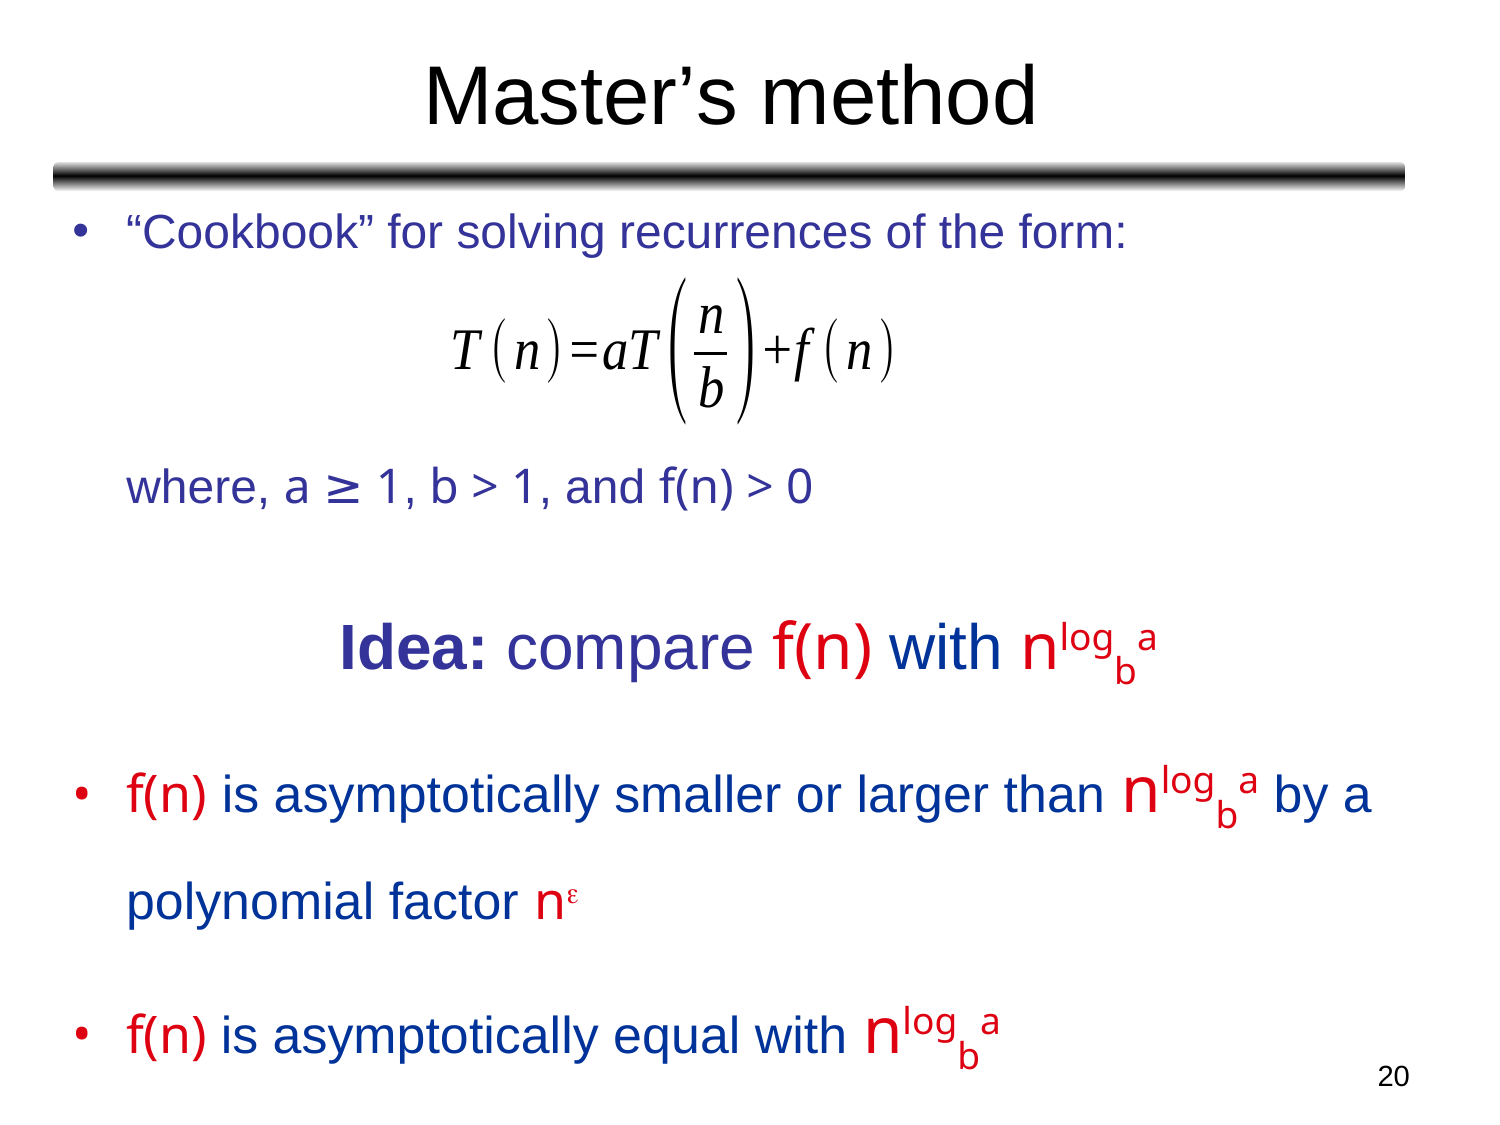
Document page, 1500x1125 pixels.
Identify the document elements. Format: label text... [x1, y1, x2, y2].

title Master’s method [55, 16, 1406, 166]
list “Cookbook” for solving recurrences of the form: where, a ≥ 1, b > 1, and f(n) > 0 Idea: compare f(n) with nlogba f(n) is asymptotically smaller or larger than nlogba by a polynomial factor n f(n) is asymptotically equal with nlogba [57, 199, 1450, 1088]
chart [437, 275, 913, 429]
